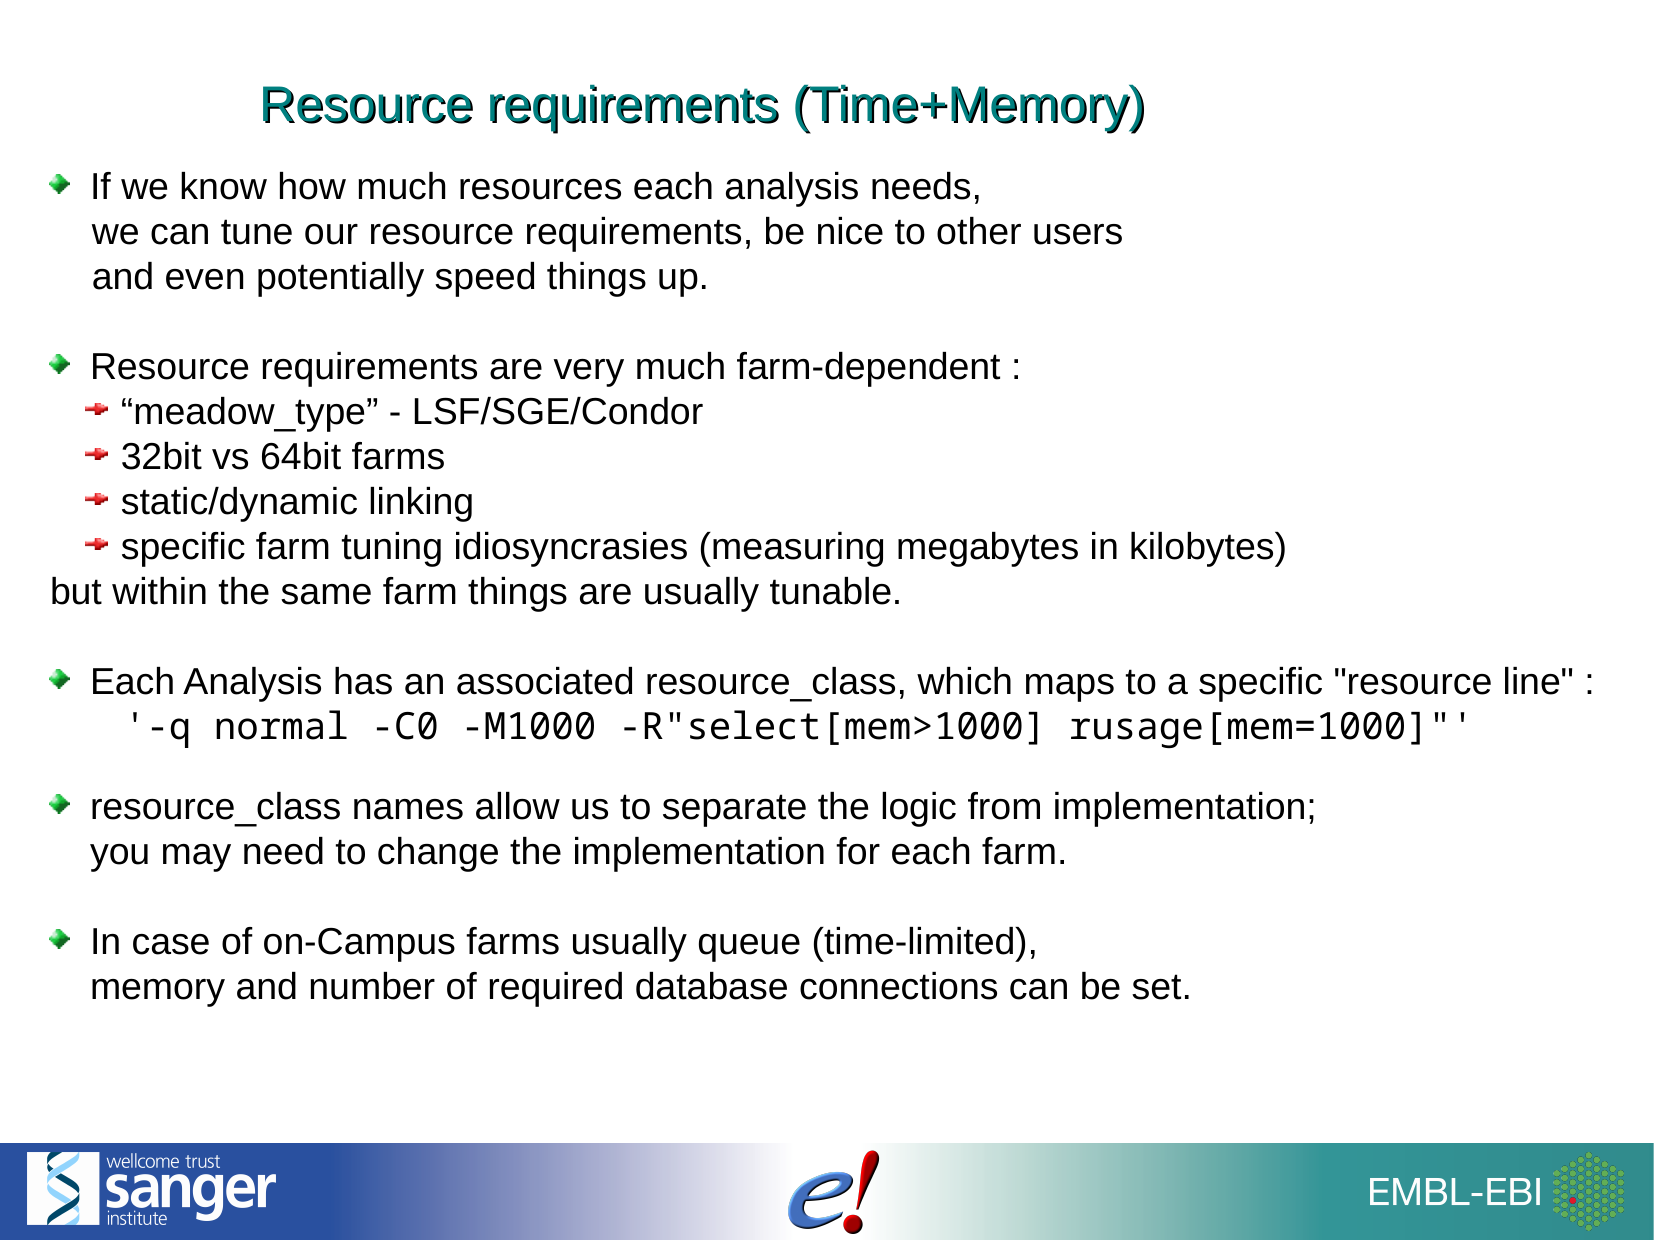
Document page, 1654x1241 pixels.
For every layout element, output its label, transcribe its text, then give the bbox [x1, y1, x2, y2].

picture [49, 354, 70, 374]
picture [49, 174, 70, 194]
picture [49, 794, 70, 814]
picture [85, 448, 108, 460]
text_box If we know how much resources each analysis needs, we can tune our resource requirements, be nice to other users and even potentially speed things up. Resource requirements are very much farm-dependent : “meadow_type” - LSF/SGE/Condor 32bit vs 64bit farms static/dynamic linking specific farm tuning idiosyncrasies (measuring megabytes in kilobytes) but within the same farm things are usually tunable. Each Analysis has an associated resource_class, which maps to a specific "resource line" : '-q normal -C0 -M1000 -R"select[mem>1000] rusage[mem=1000]"' resource_class names allow us to separate the logic from implementation; you may need to change the implementation for each farm. In case of on-Campus farms usually queue (time-limited), memory and number of required database connections can be set. [35, 146, 1632, 1034]
picture [85, 493, 108, 505]
picture [49, 669, 70, 689]
text_box Resource requirements (Time+Memory) [80, 38, 1325, 146]
picture [49, 929, 70, 949]
picture [85, 538, 108, 550]
picture [85, 403, 108, 415]
picture [0, 1143, 1654, 1240]
